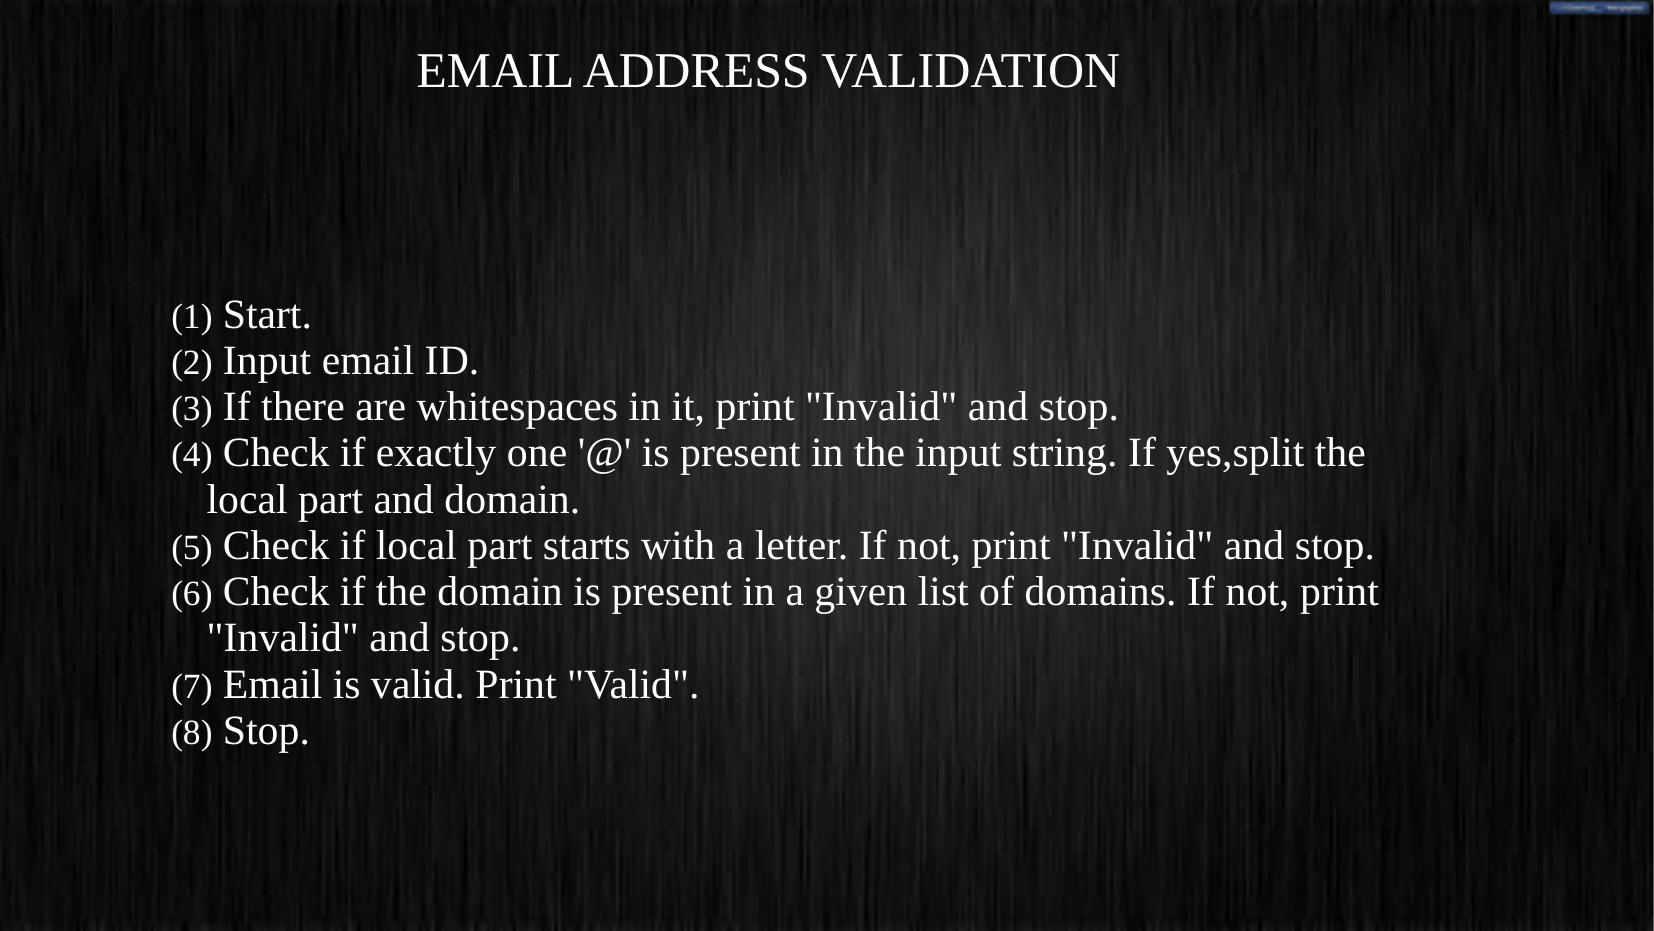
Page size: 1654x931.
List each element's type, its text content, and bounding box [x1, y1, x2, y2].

text_box Start. Input email ID. If there are whitespaces in it, print "Invalid" and stop. Check if exactly one '@' is present in the input string. If yes,split the local part and domain. Check if local part starts with a letter. If not, print "Invalid" and stop. Check if the domain is present in a given list of domains. If not, print "Invalid" and stop. Email is valid. Print "Valid". Stop. [153, 283, 1438, 761]
text_box EMAIL ADDRESS VALIDATION [401, 35, 1158, 130]
picture [0, 0, 1654, 931]
